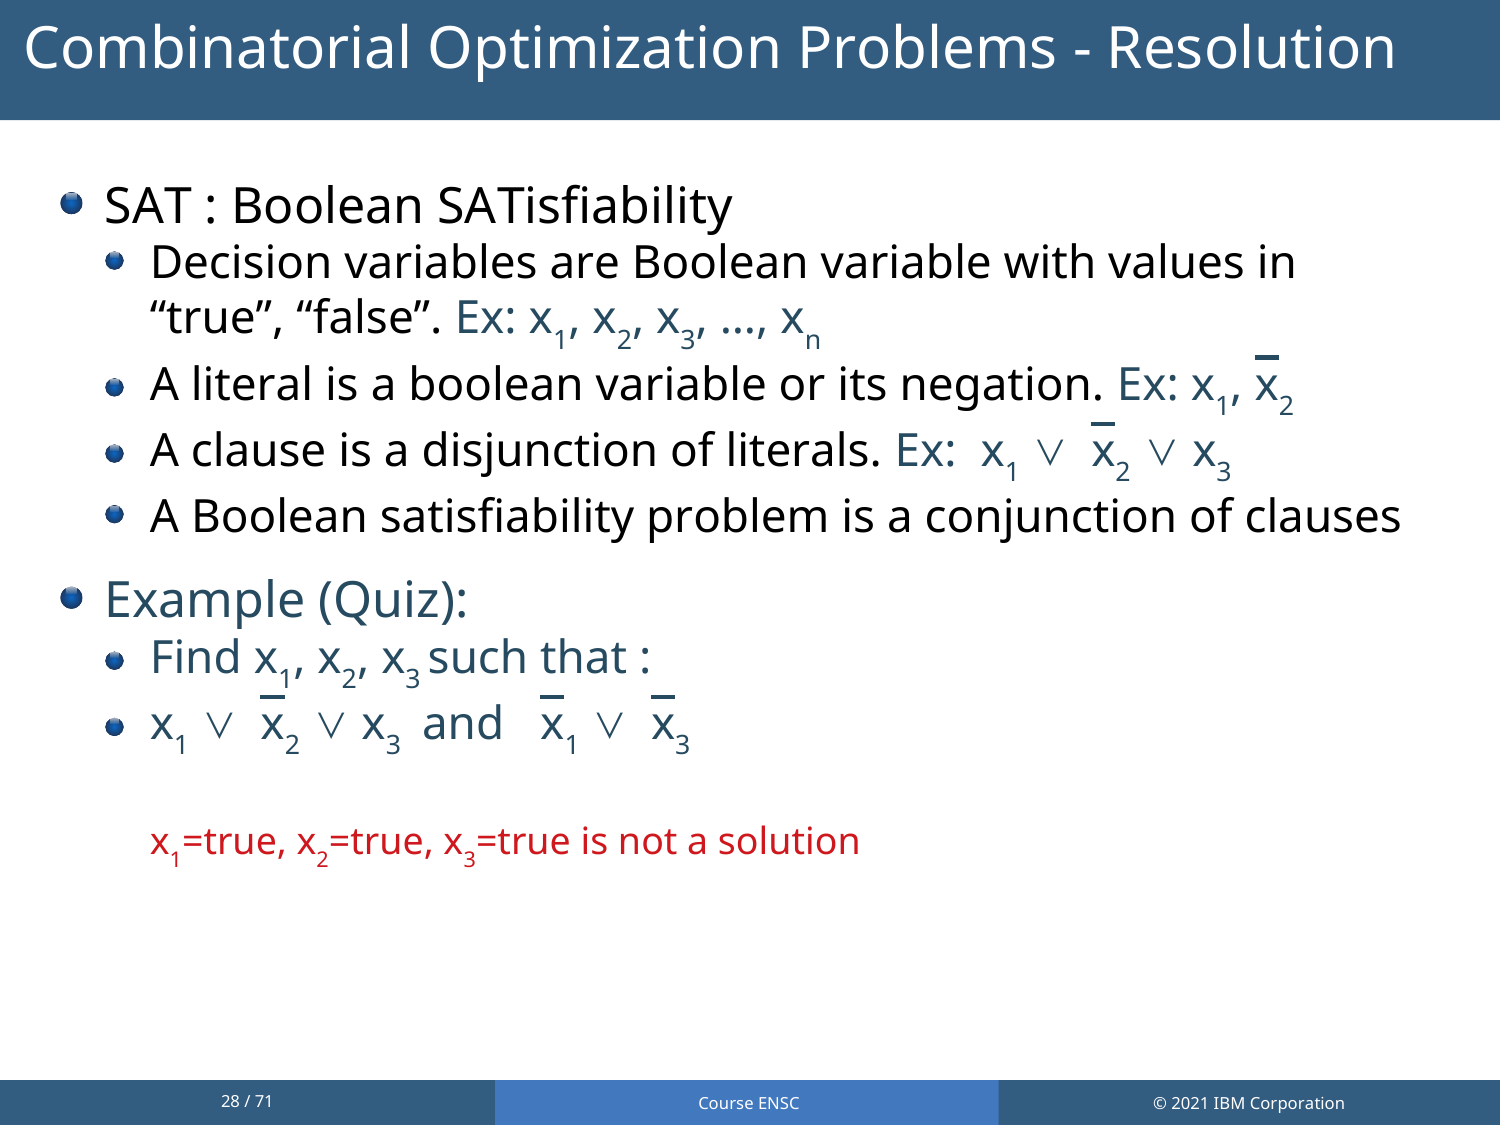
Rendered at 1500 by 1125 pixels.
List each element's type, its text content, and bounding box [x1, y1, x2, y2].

text_box x1=true, x2=true, x3=true is not a solution [135, 810, 856, 879]
title Combinatorial Optimization Problems - Resolution [0, 0, 1500, 121]
list SAT : Boolean SATisfiability Decision variables are Boolean variable with values in “true”, “false”. Ex: x1, x2, x3, …, xn A literal is a boolean variable or its negation. Ex: x1, x2 A clause is a disjunction of literals. Ex: x1 ∨ x2 ∨ x3 A Boolean satisfiability problem is a conjunction of clauses Example (Quiz): Find x1, x2, x3 such that : x1 ∨ x2 ∨ x3 and x1 ∨ x3 [45, 165, 1441, 1036]
